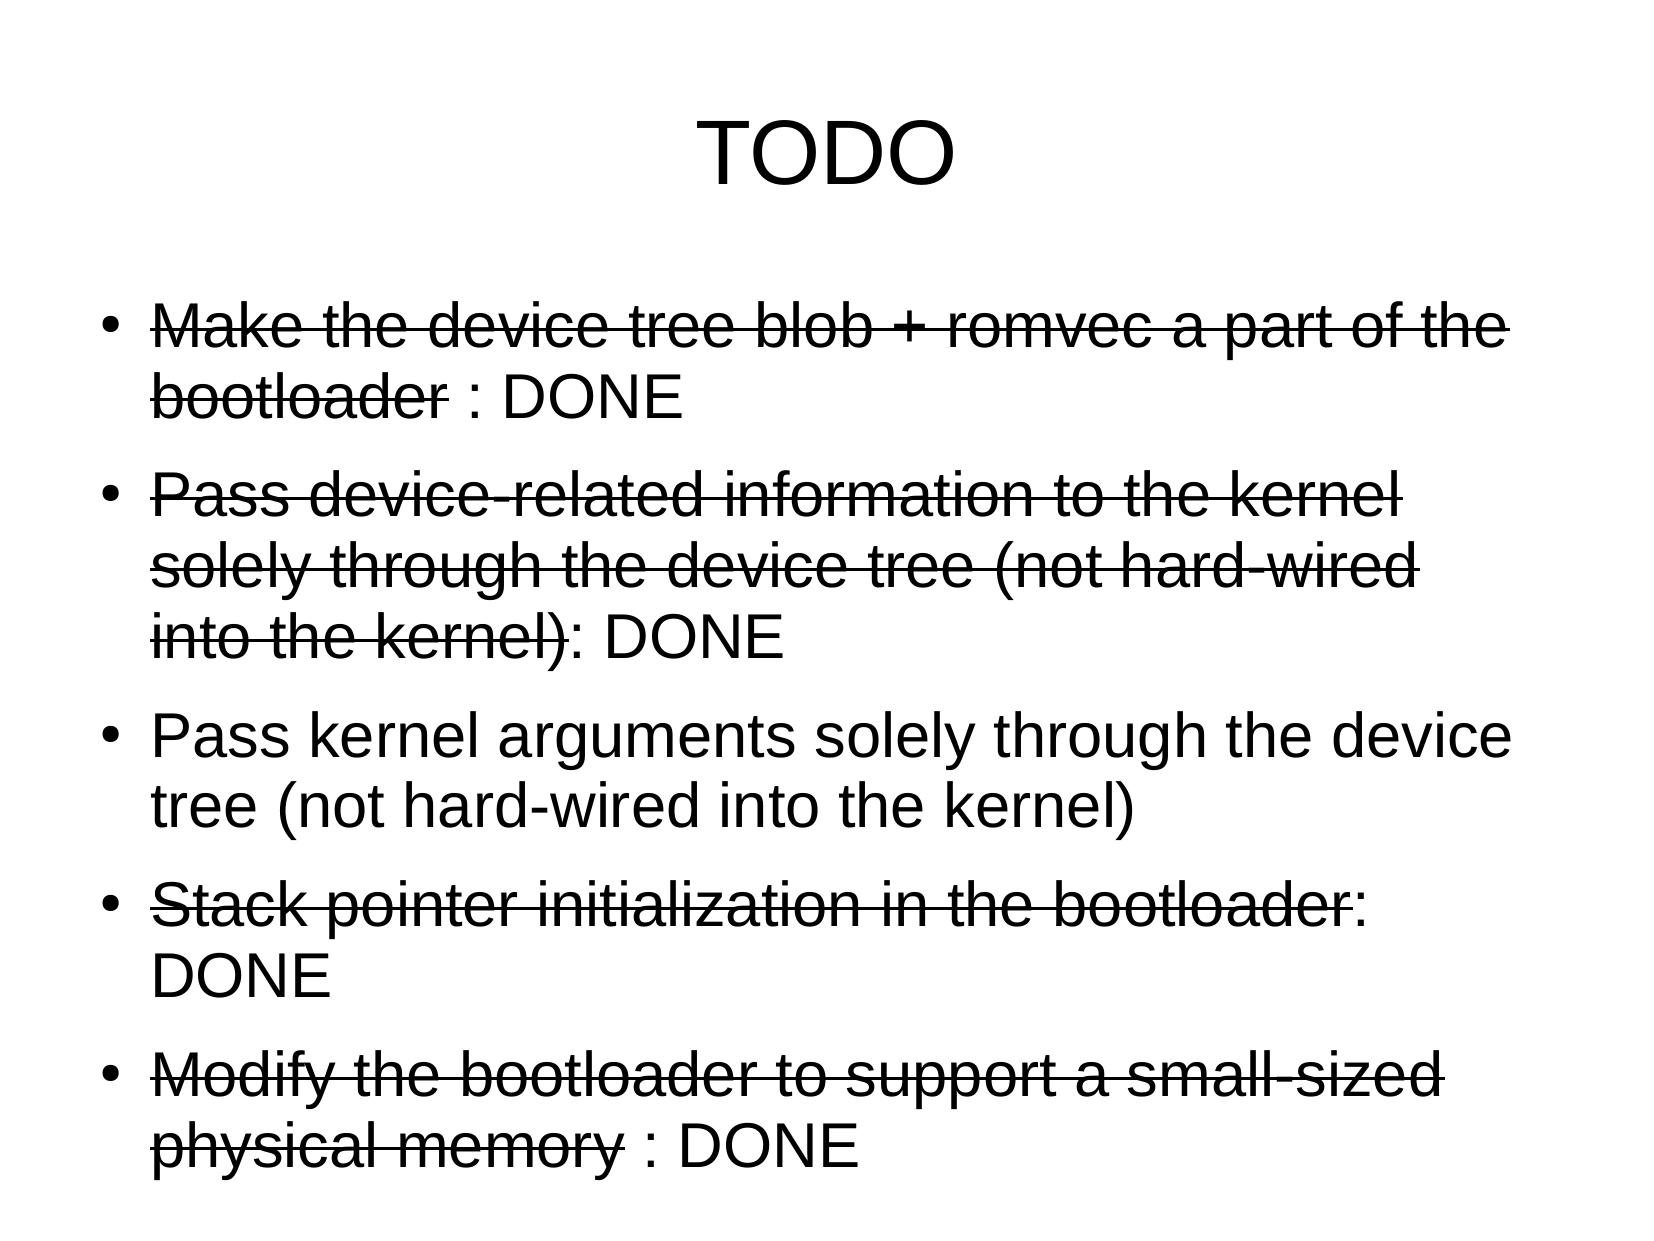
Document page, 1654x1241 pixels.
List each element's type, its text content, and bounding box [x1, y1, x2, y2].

list Make the device tree blob + romvec a part of the bootloader : DONE Pass device-related information to the kernel solely through the device tree (not hard-wired into the kernel): DONE Pass kernel arguments solely through the device tree (not hard-wired into the kernel) Stack pointer initialization in the bootloader: DONE Modify the bootloader to support a small-sized physical memory : DONE [82, 290, 1538, 1182]
title TODO [82, 49, 1571, 257]
